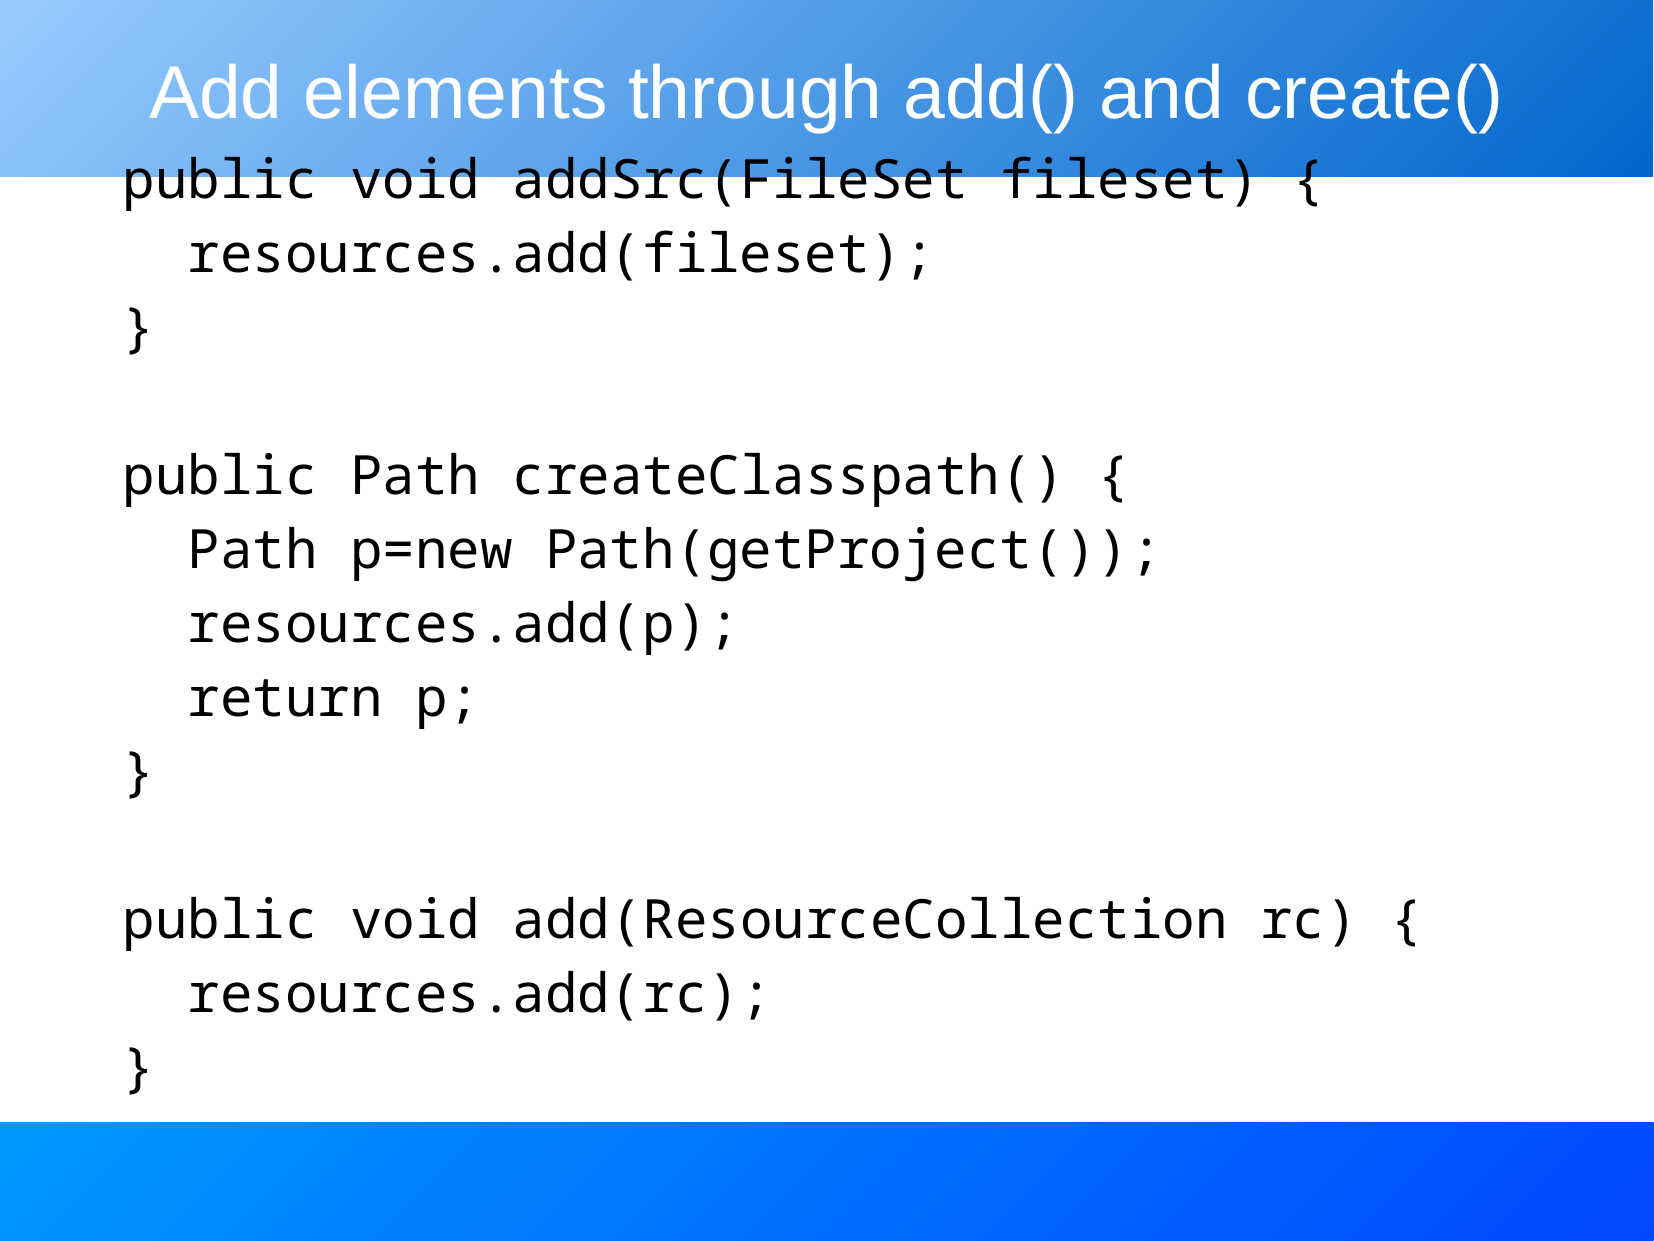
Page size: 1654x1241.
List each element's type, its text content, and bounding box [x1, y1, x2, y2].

title Add elements through add() and create() [82, 22, 1571, 163]
text_box public void addSrc(FileSet fileset) { resources.add(fileset); } public Path createClasspath() { Path p=new Path(getProject()); resources.add(p); return p; } public void add(ResourceCollection rc) { resources.add(rc); } [108, 261, 1493, 982]
